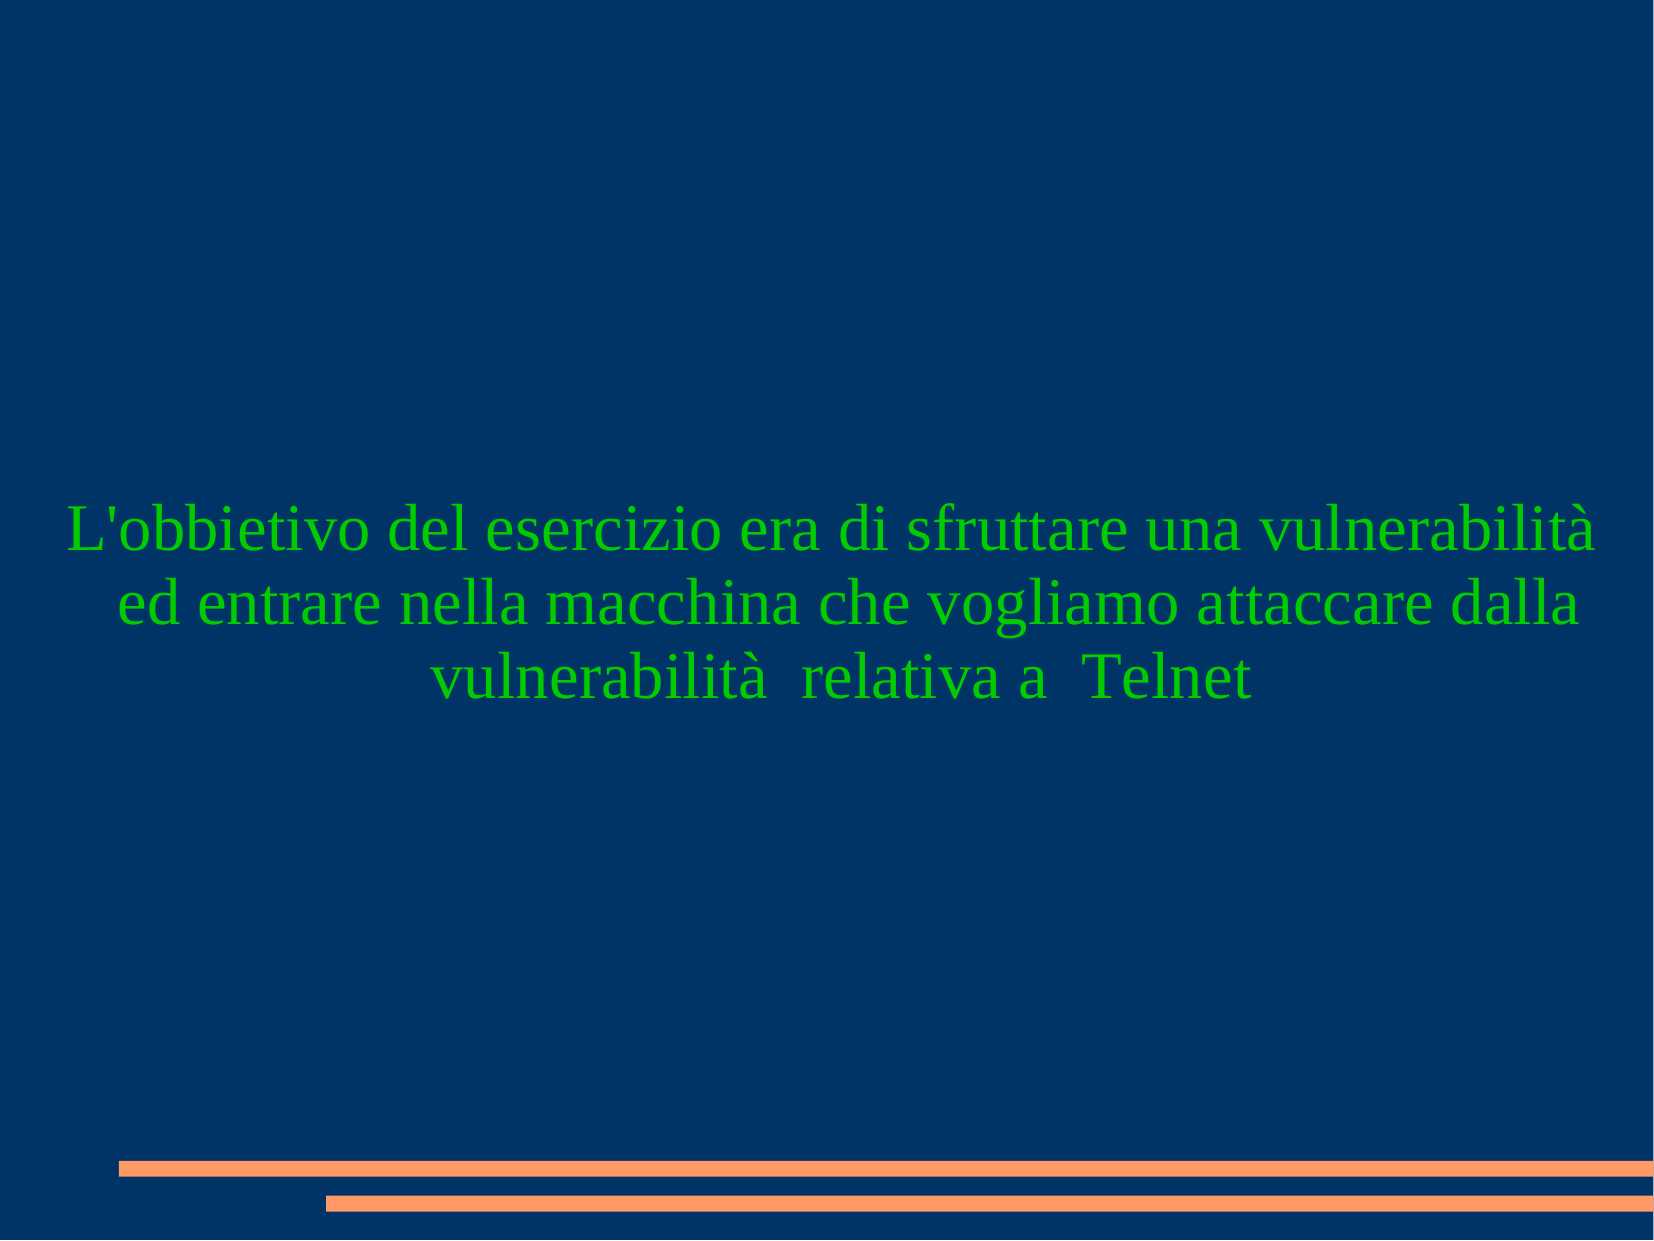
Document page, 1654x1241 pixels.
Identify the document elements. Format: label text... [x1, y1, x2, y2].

subtitle L'obbietivo del esercizio era di sfruttare una vulnerabilità ed entrare nella macchina che vogliamo attaccare dalla vulnerabilità relativa a Telnet [47, 47, 1619, 1158]
